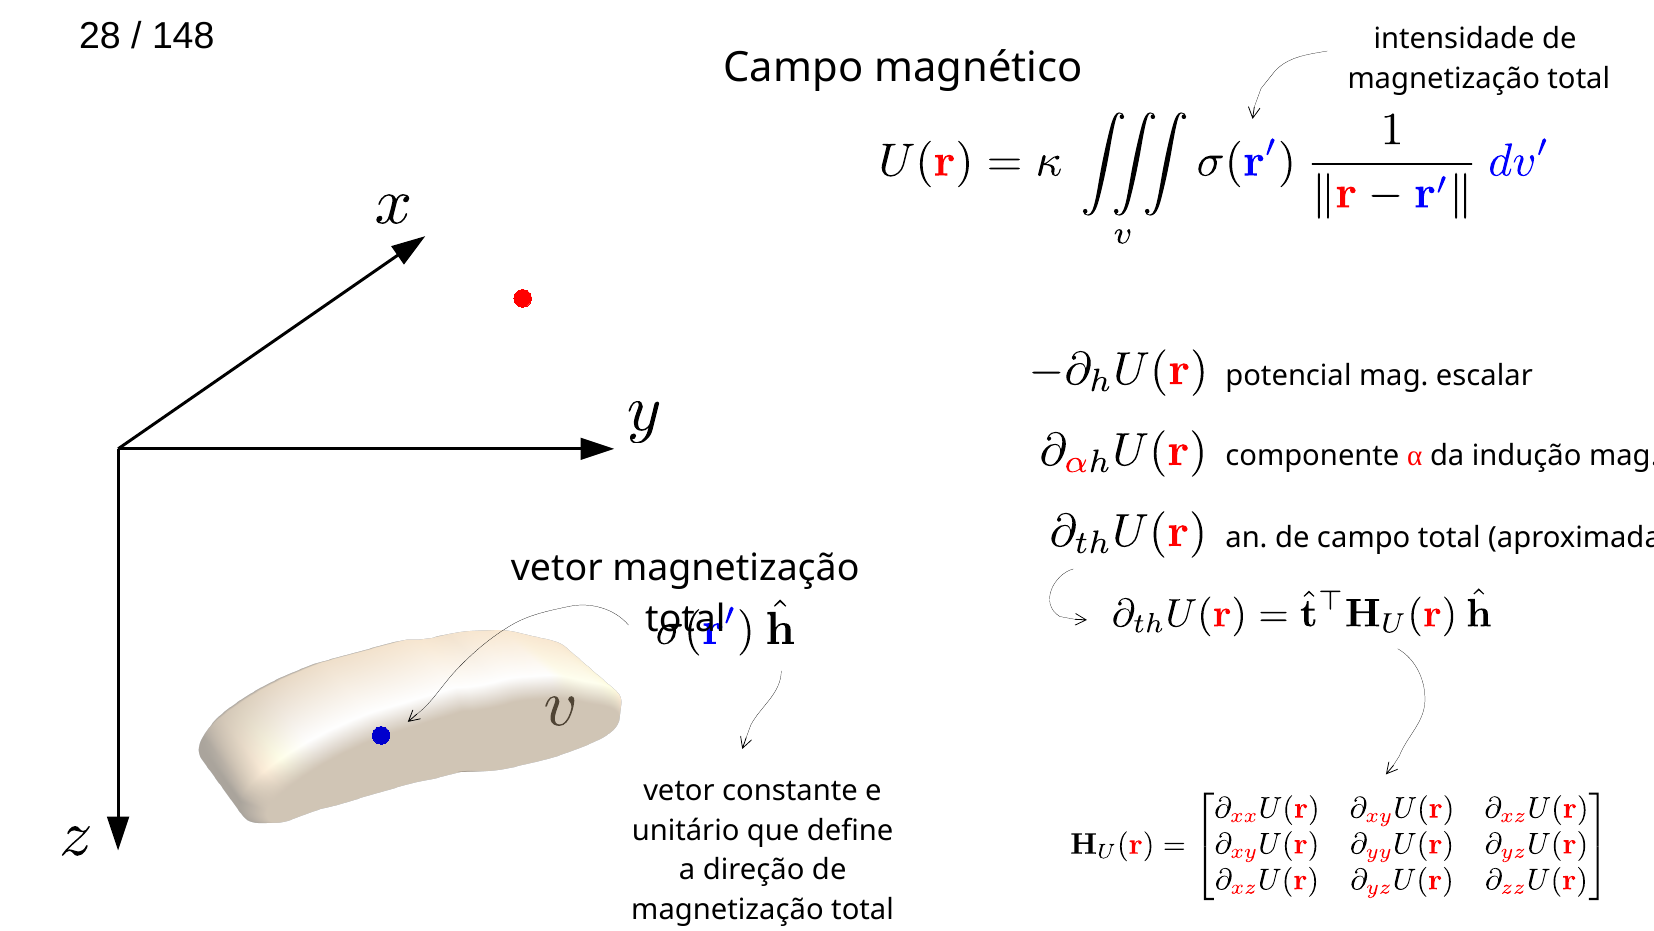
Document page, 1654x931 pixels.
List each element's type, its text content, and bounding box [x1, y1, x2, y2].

picture [59, 826, 93, 856]
picture [653, 626, 797, 658]
text_box an. de campo total (aproximada) [1210, 508, 1654, 561]
text_box intensidade de magnetização total [1332, 17, 1616, 97]
picture [1037, 428, 1210, 479]
picture [1047, 509, 1209, 560]
picture [1068, 791, 1610, 902]
text_box <number> / 148 [0, 0, 240, 71]
text_box componente α da indução mag. [1210, 426, 1654, 479]
text_box vetor constante e unitário que define a direção de magnetização total [616, 761, 928, 869]
picture [1110, 586, 1494, 638]
picture [1026, 347, 1210, 398]
picture [878, 112, 1548, 244]
picture [374, 194, 413, 224]
picture [626, 401, 662, 443]
text_box vetor magnetização total [496, 533, 957, 626]
text_box [372, 726, 390, 745]
text_box potencial mag. escalar [1210, 346, 1553, 399]
text_box [513, 289, 532, 308]
text_box Campo magnético [708, 29, 1078, 91]
